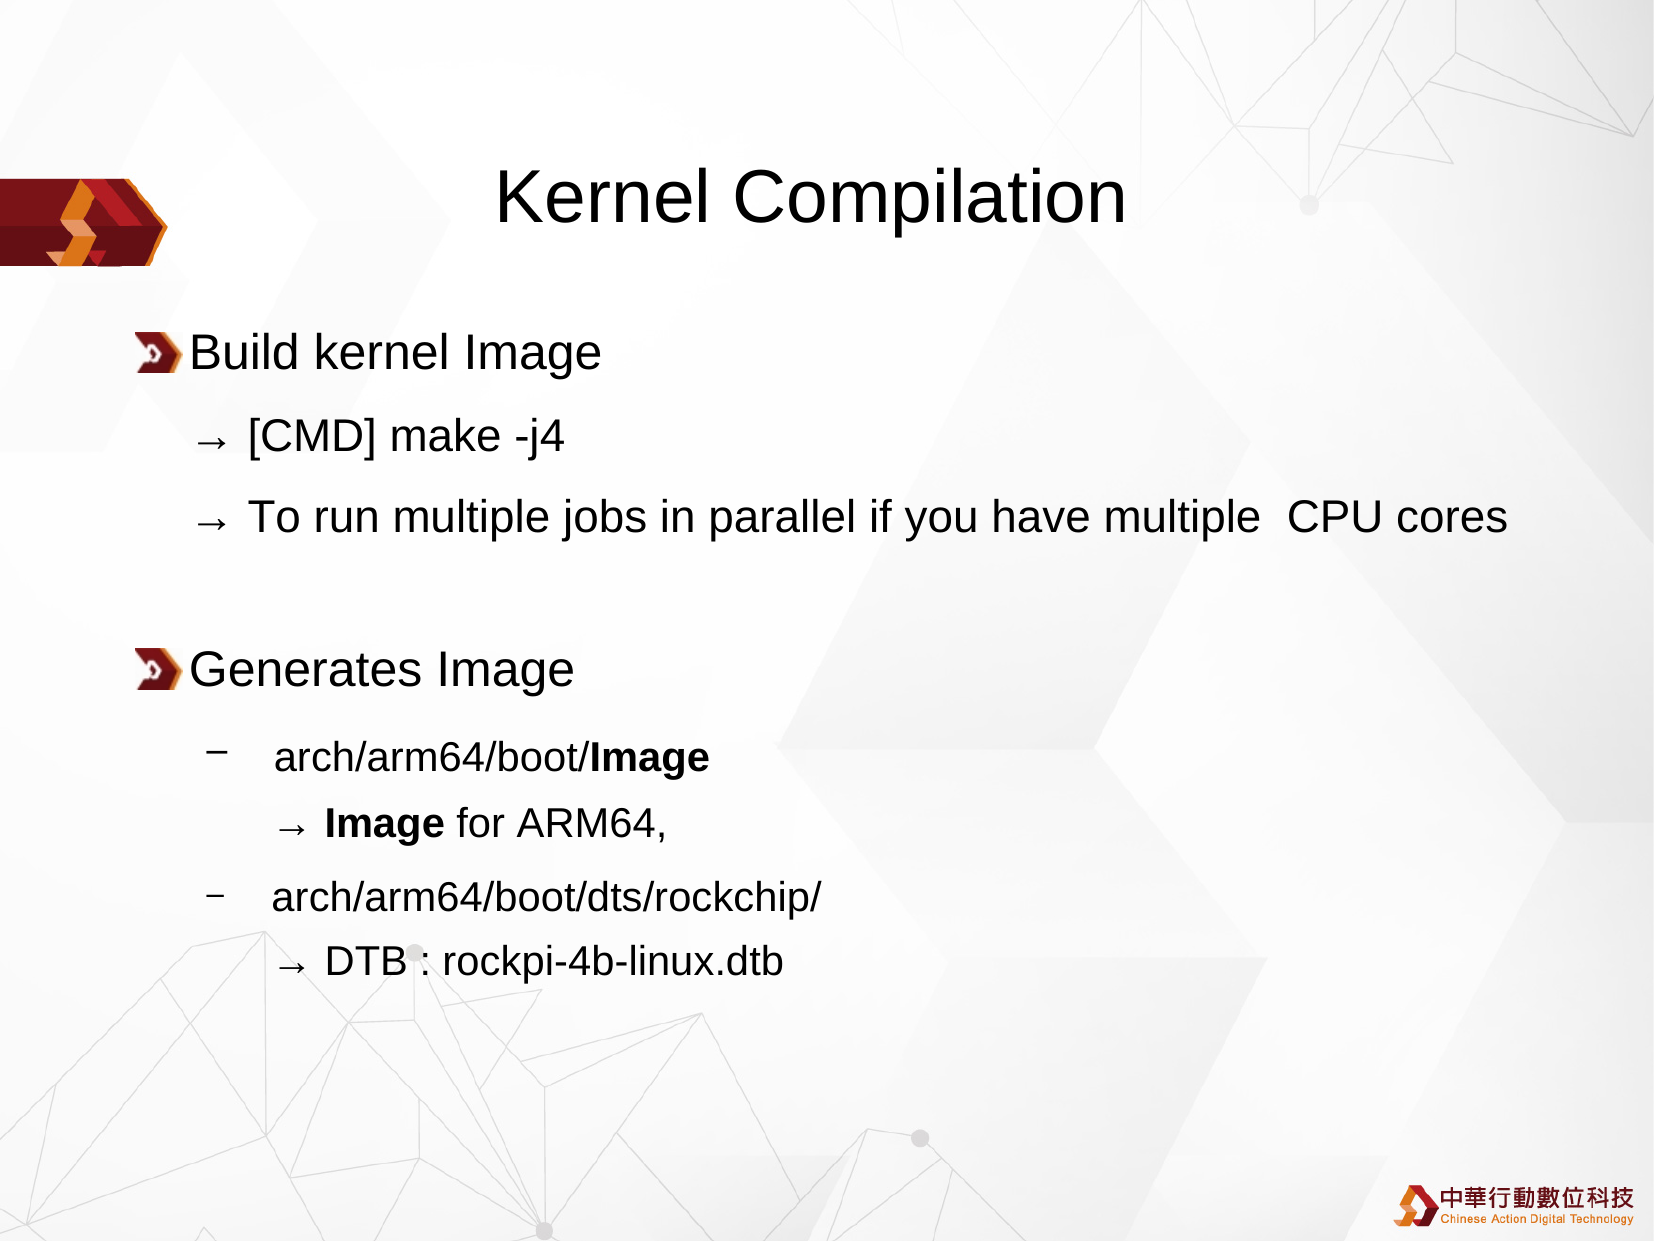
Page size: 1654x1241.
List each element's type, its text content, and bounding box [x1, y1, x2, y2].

list Build kernel Image → [CMD] make -j4 → To run multiple jobs in parallel if you have multiple CPU cores Generates Image arch/arm64/boot/Image → Image for ARM64, arch/arm64/boot/dts/rockchip/ → DTB : rockpi-4b-linux.dtb [118, 324, 1571, 1084]
picture [0, 0, 1654, 1241]
title Kernel Compilation [118, 112, 1506, 281]
